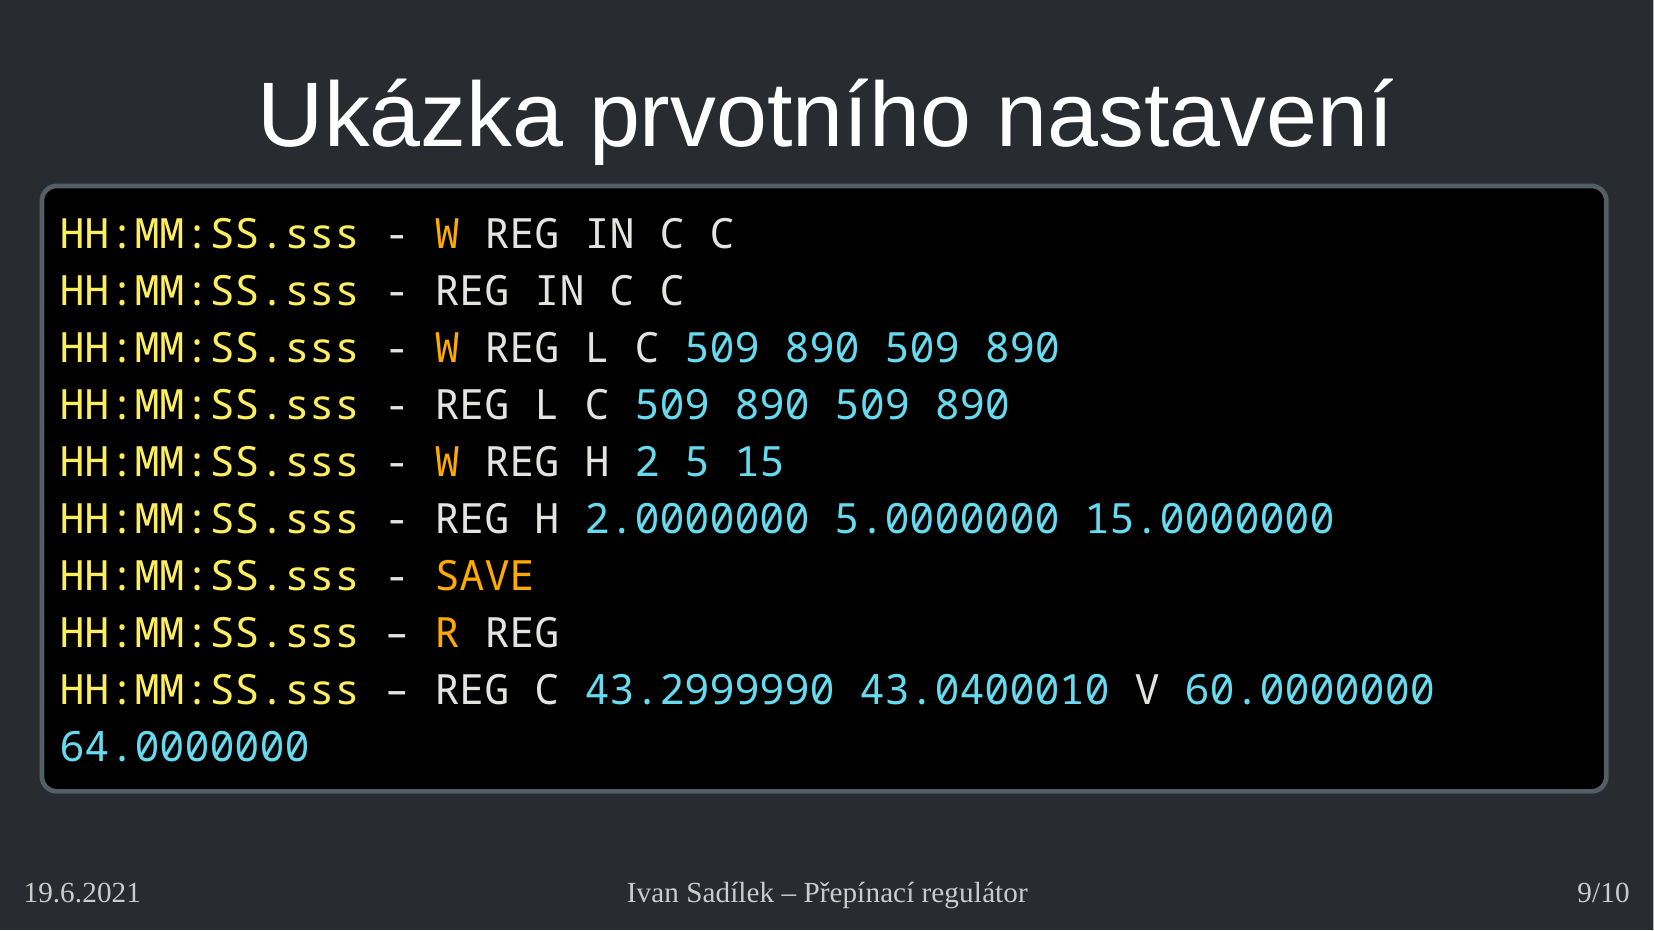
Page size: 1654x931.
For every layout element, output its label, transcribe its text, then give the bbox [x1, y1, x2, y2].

text_box HH:MM:SS.sss - W REG IN C C HH:MM:SS.sss - REG IN C C HH:MM:SS.sss - W REG L C 509 890 509 890 HH:MM:SS.sss - REG L C 509 890 509 890 HH:MM:SS.sss - W REG H 2 5 15 HH:MM:SS.sss - REG H 2.0000000 5.0000000 15.0000000 HH:MM:SS.sss - SAVE HH:MM:SS.sss – R REG HH:MM:SS.sss – REG C 43.2999990 43.0400010 V 60.0000000 64.0000000 [41, 236, 1607, 742]
title Ukázka prvotního nastavení [82, 37, 1571, 183]
